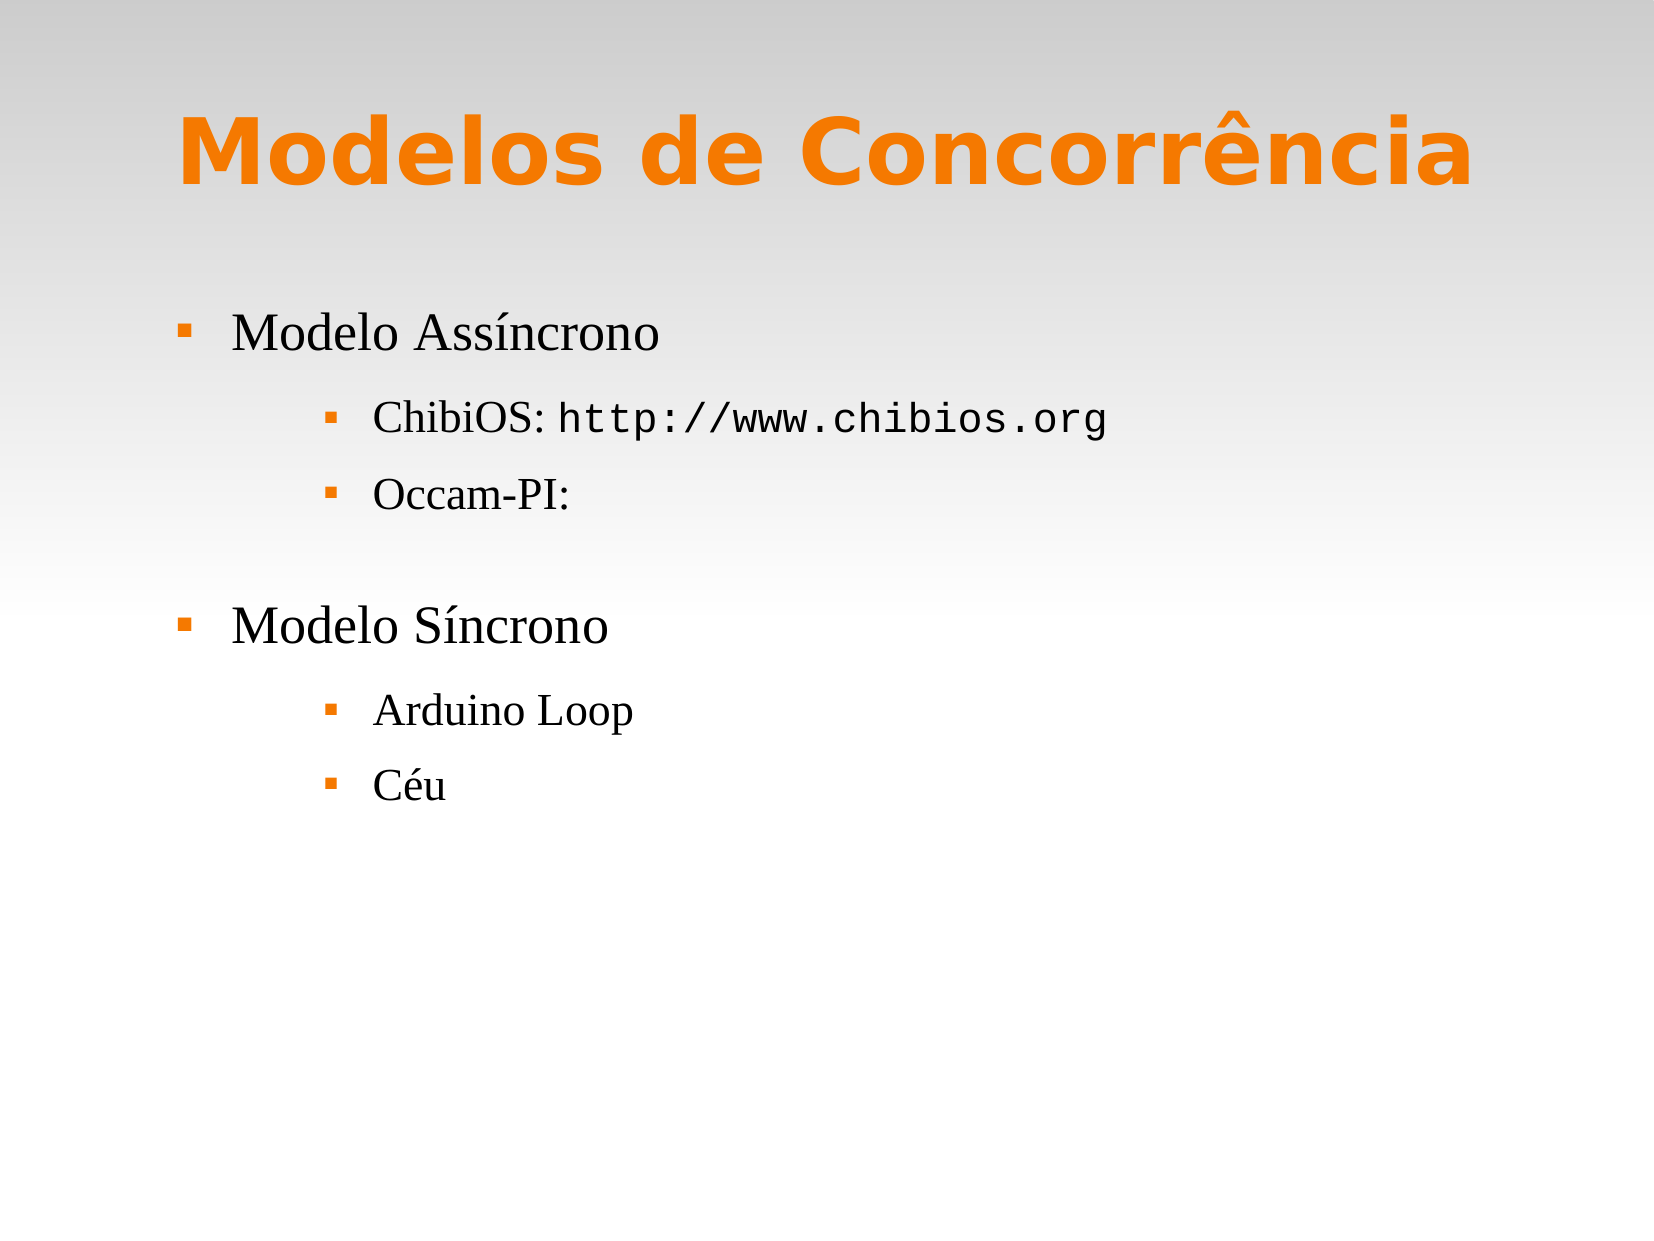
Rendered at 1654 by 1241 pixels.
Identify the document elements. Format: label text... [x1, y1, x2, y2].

list Modelo Assíncrono ChibiOS: http://www.chibios.org Occam-PI: Modelo Síncrono Arduino Loop Céu [89, 302, 1463, 1121]
title Modelos de Concorrência [82, 49, 1571, 257]
